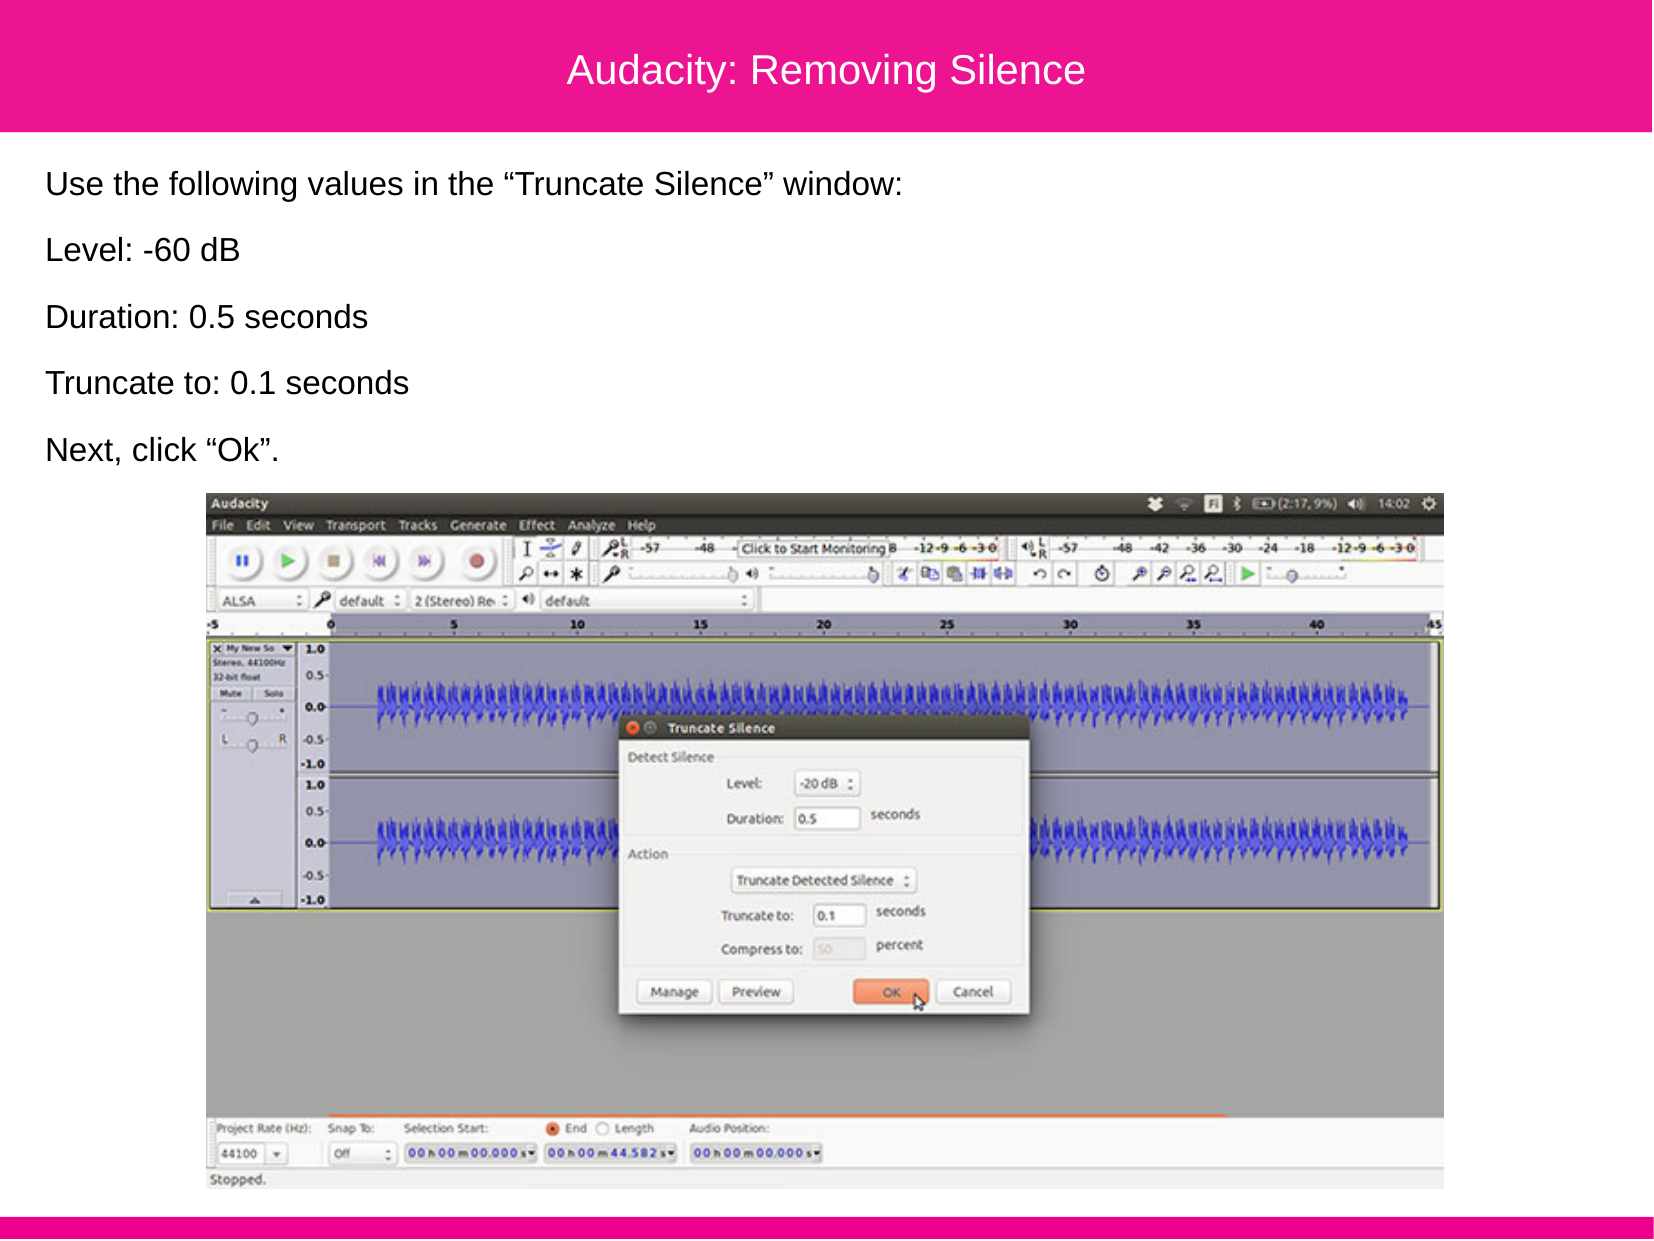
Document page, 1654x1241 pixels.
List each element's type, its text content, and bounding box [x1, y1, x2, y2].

title Audacity: Removing Silence [82, 46, 1571, 94]
picture [0, 0, 1654, 1241]
list Use the following values in the “Truncate Silence” window: Level: -60 dB Duration: 0.5 seconds Truncate to: 0.1 seconds Next, click “Ok”. [45, 165, 1606, 511]
